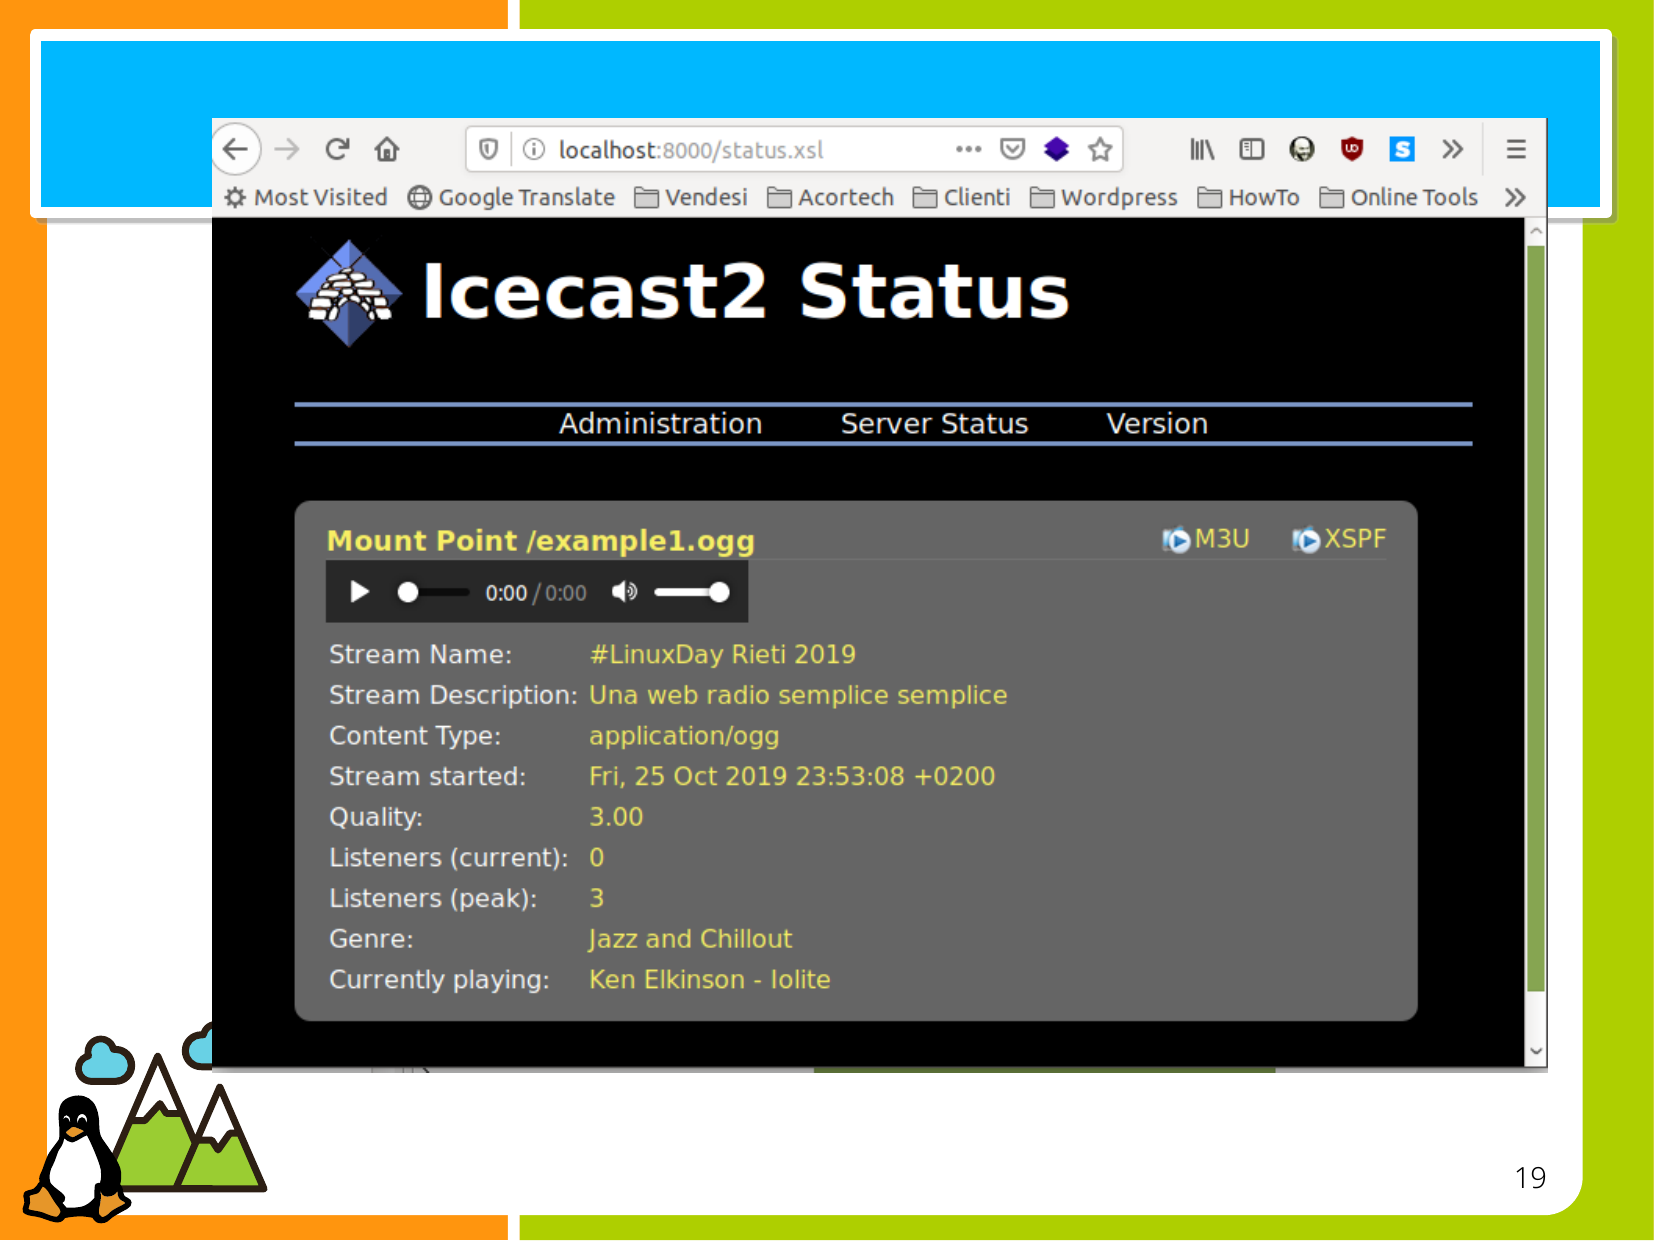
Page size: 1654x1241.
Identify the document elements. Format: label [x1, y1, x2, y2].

picture [212, 119, 1548, 1073]
